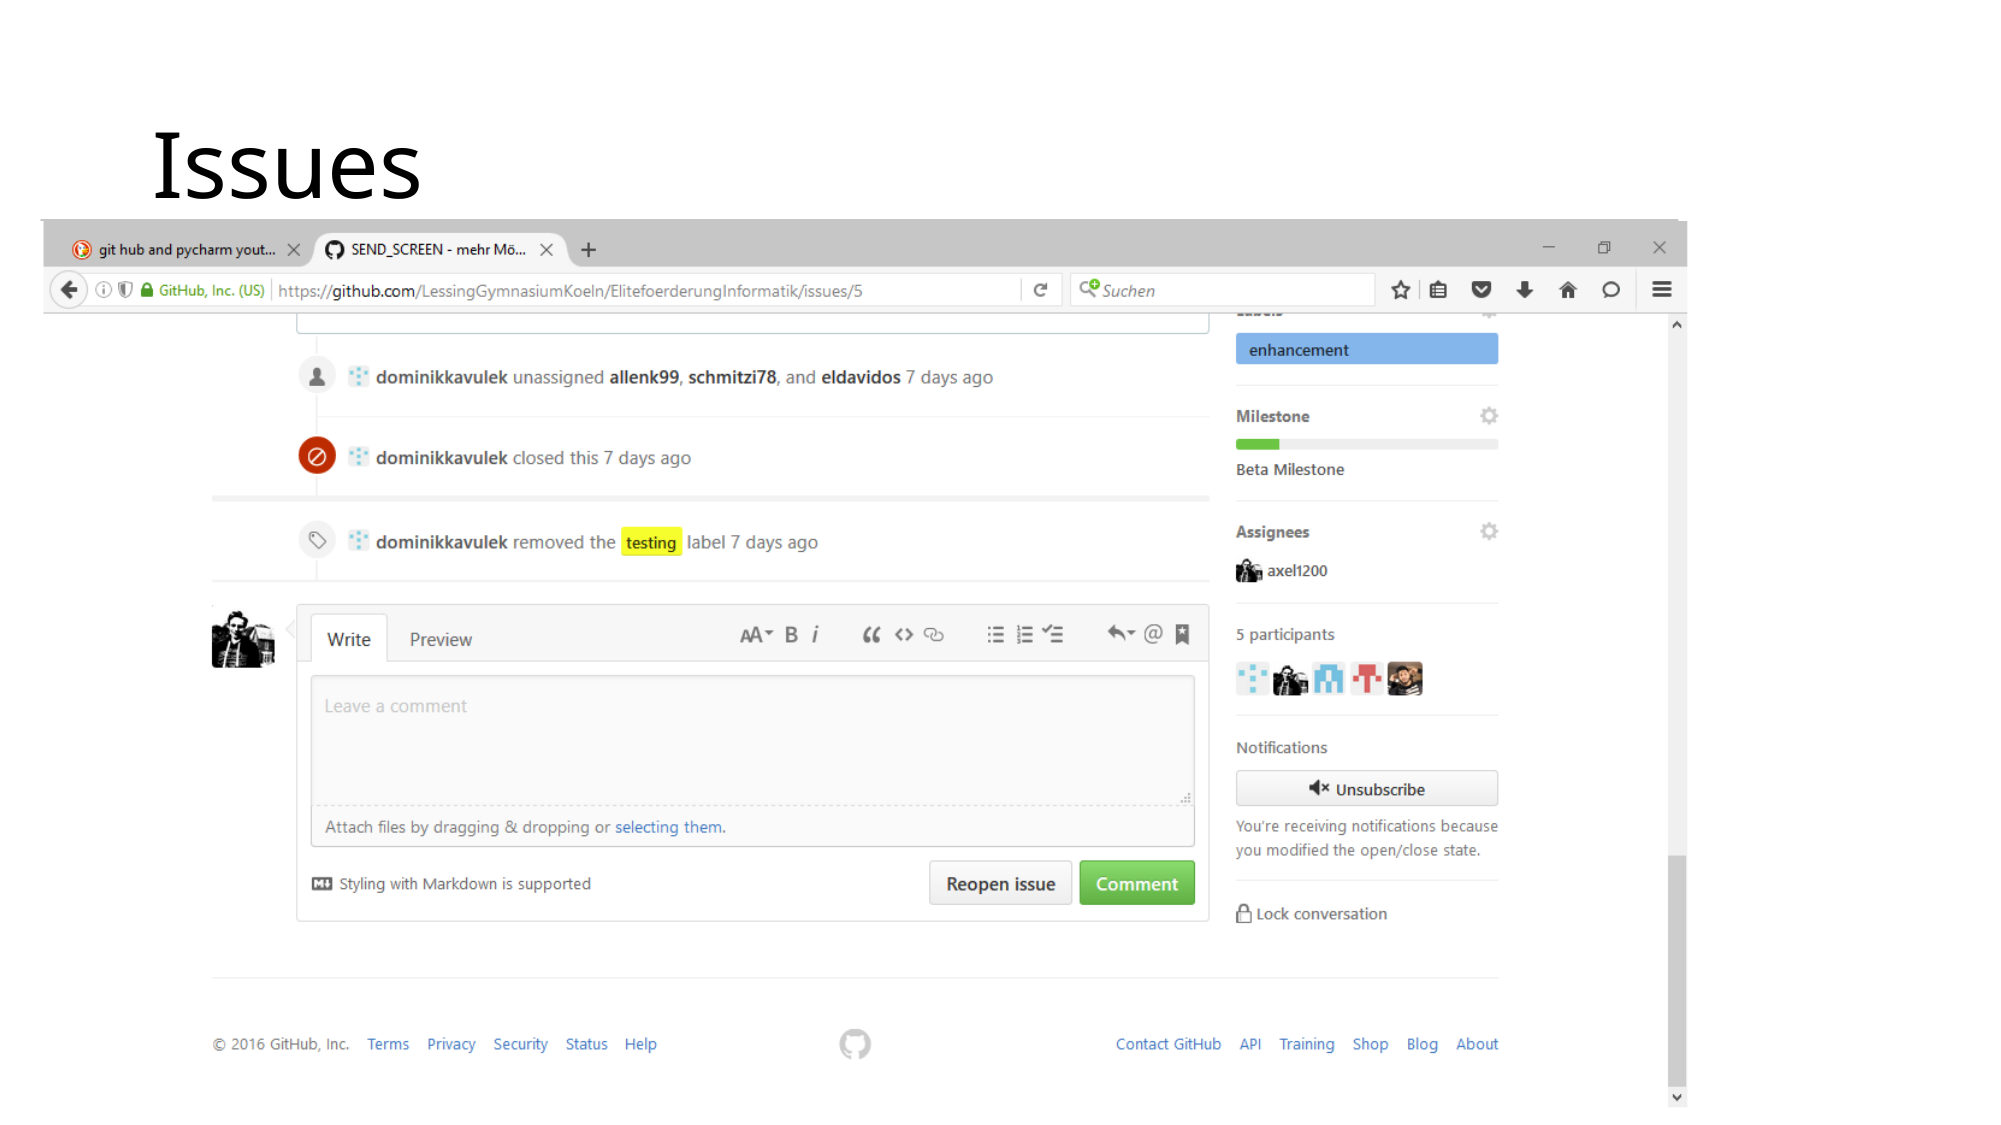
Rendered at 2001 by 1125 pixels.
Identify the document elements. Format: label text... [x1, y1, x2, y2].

picture [31, 220, 1697, 1117]
title Issues [137, 59, 1863, 278]
